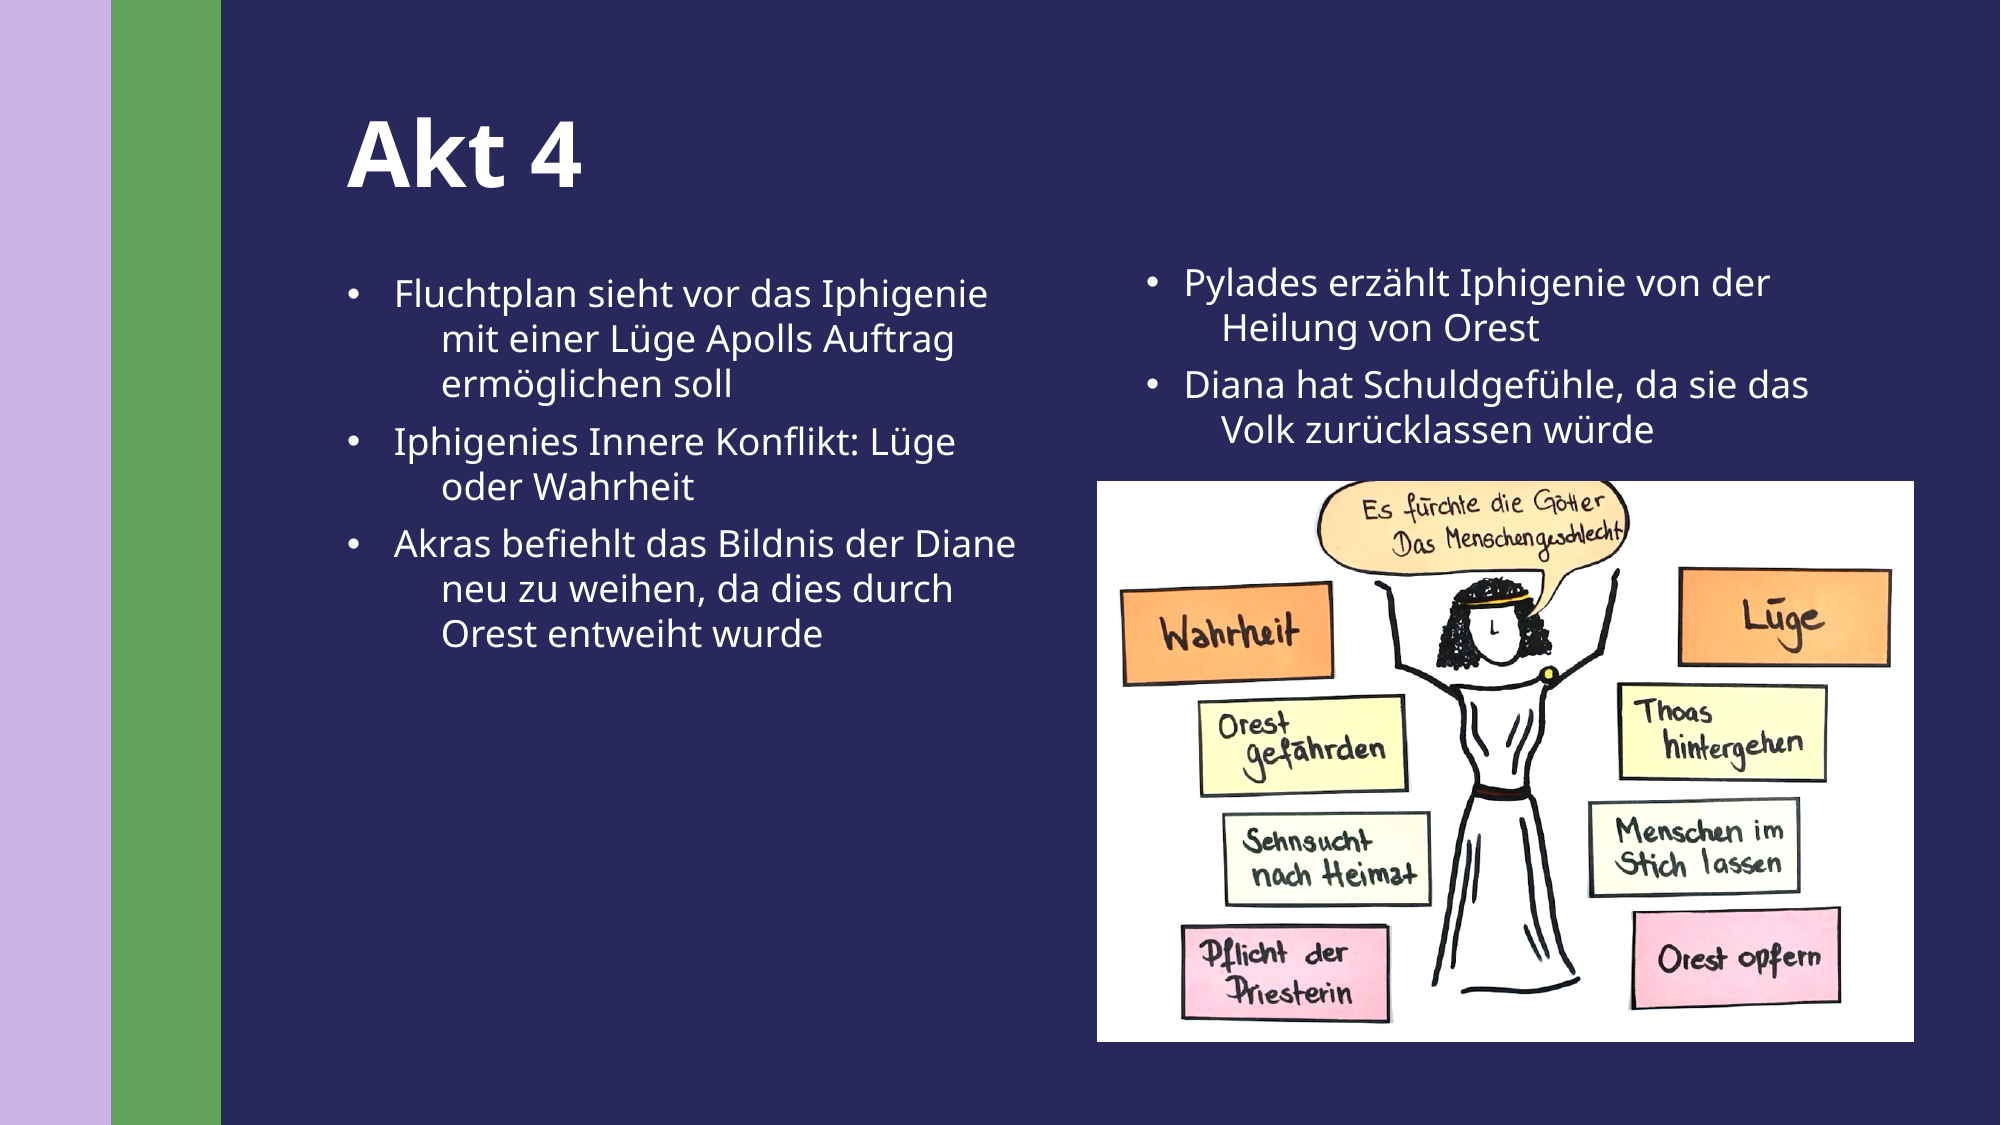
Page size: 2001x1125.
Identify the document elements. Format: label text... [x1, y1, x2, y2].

list Pylades erzählt Iphigenie von der Heilung von Orest Diana hat Schuldgefühle, da sie das Volk zurücklassen würde [1131, 251, 1843, 481]
list Fluchtplan sieht vor das Iphigenie mit einer Lüge Apolls Auftrag ermöglichen soll Iphigenies Innere Konflikt: Lüge oder Wahrheit Akras befiehlt das Bildnis der Diane neu zu weihen, da dies durch Orest entweiht wurde [332, 262, 1044, 761]
title Akt 4 [332, 89, 1863, 216]
picture [1097, 481, 1914, 1042]
